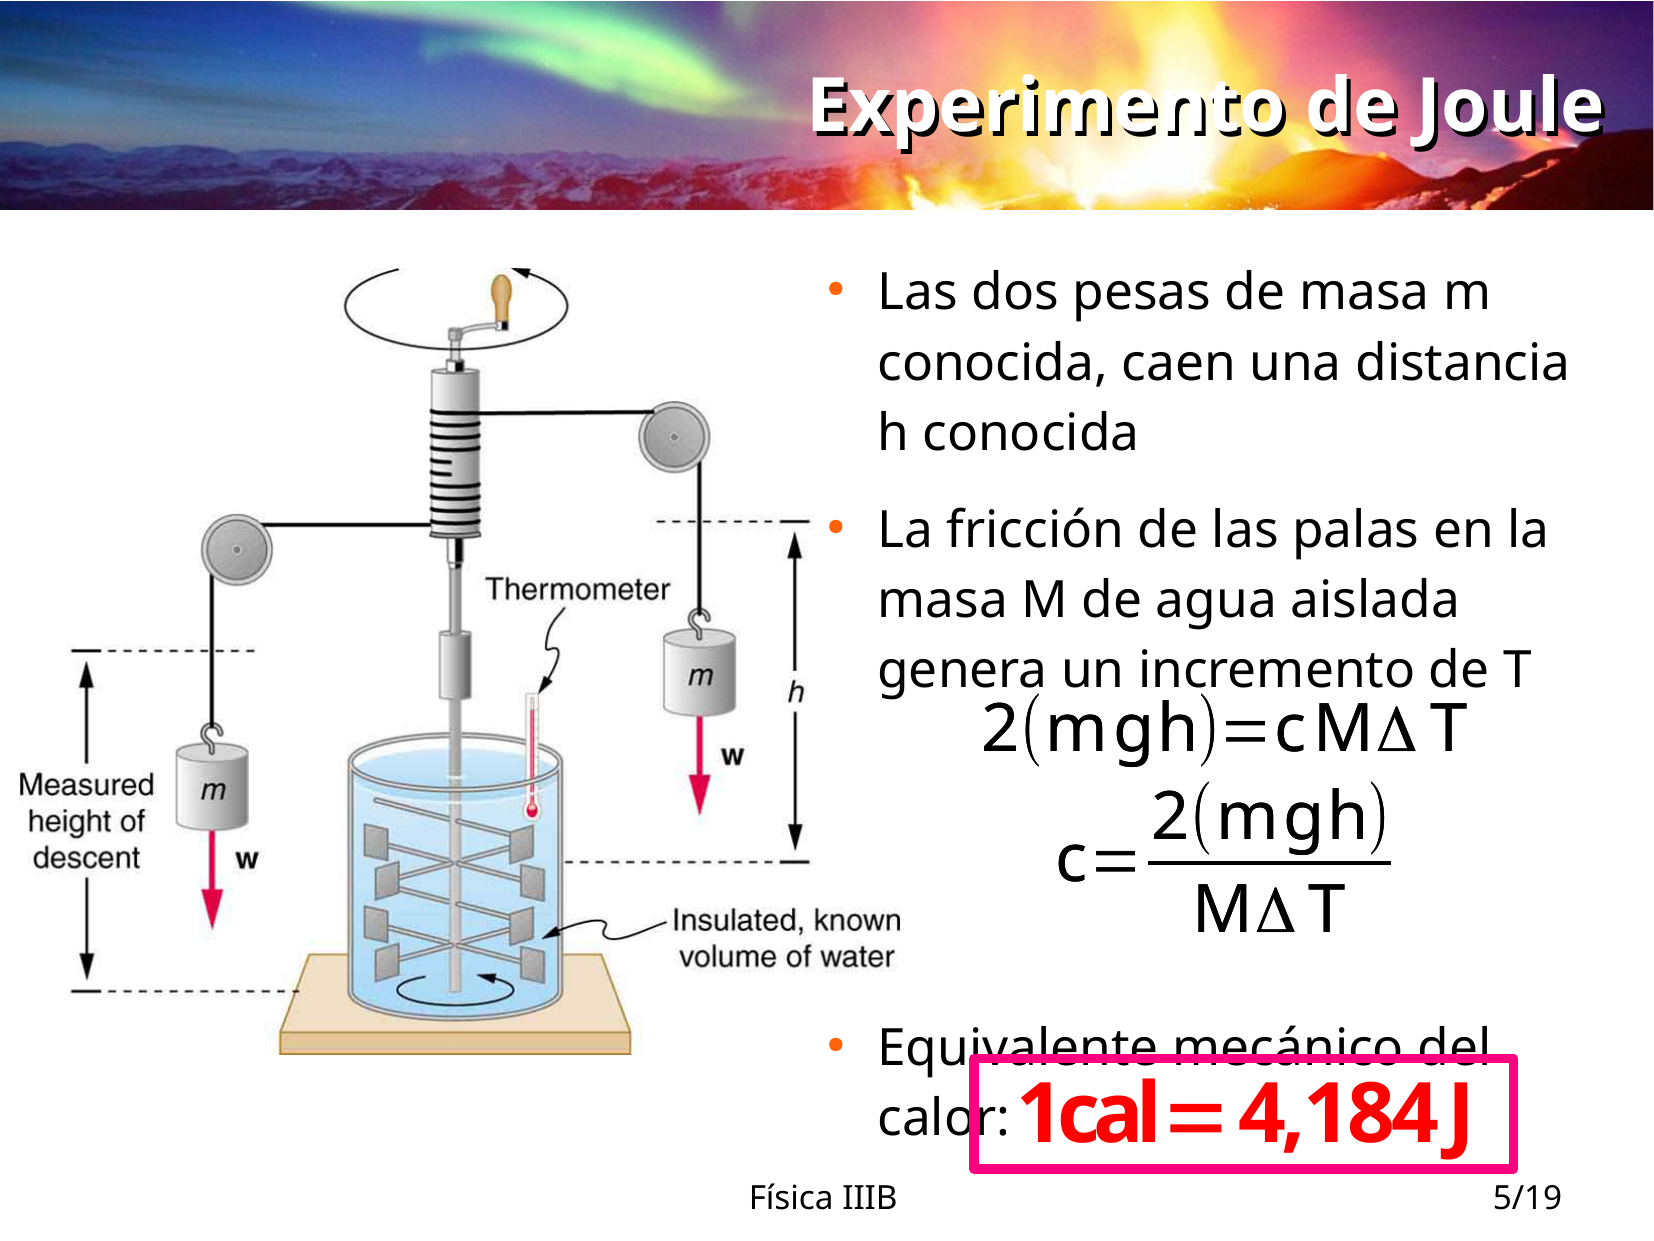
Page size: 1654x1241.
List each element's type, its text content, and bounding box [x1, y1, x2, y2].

picture [19, 268, 810, 1055]
chart [975, 687, 1474, 950]
chart [701, 578, 820, 638]
title Experimento de Joule [45, 15, 1606, 191]
list Las dos pesas de masa m conocida, caen una distancia h conocida La fricción de las palas en la masa M de agua aislada genera un incremento de T Equivalente mecánico del calor: [810, 255, 1606, 1156]
chart [978, 1062, 1509, 1165]
picture [0, 1, 1654, 210]
